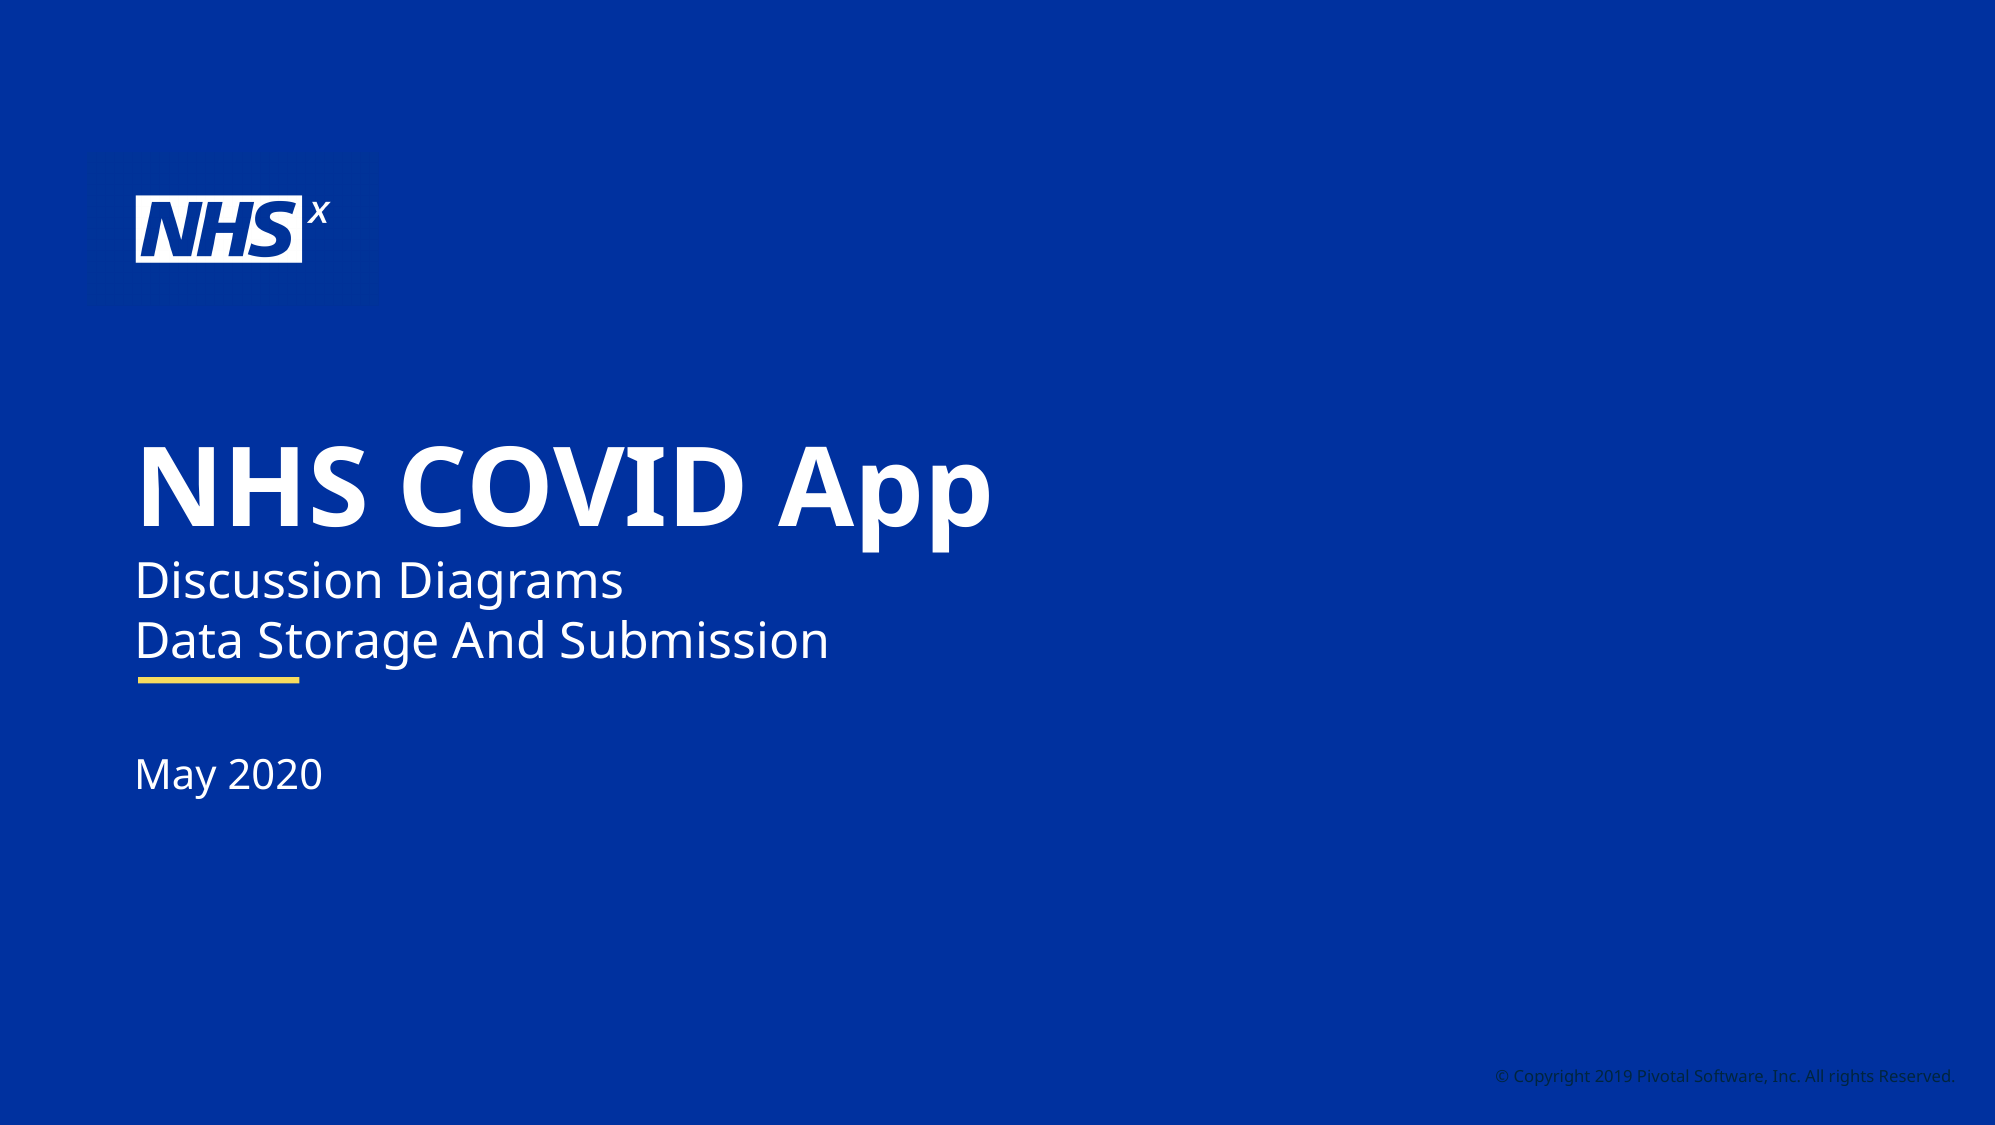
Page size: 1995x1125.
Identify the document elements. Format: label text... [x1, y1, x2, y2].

picture [87, 152, 379, 306]
subtitle May 2020 [114, 723, 1025, 1032]
title NHS COVID App Discussion Diagrams Data Storage And Submission [114, 379, 1458, 689]
